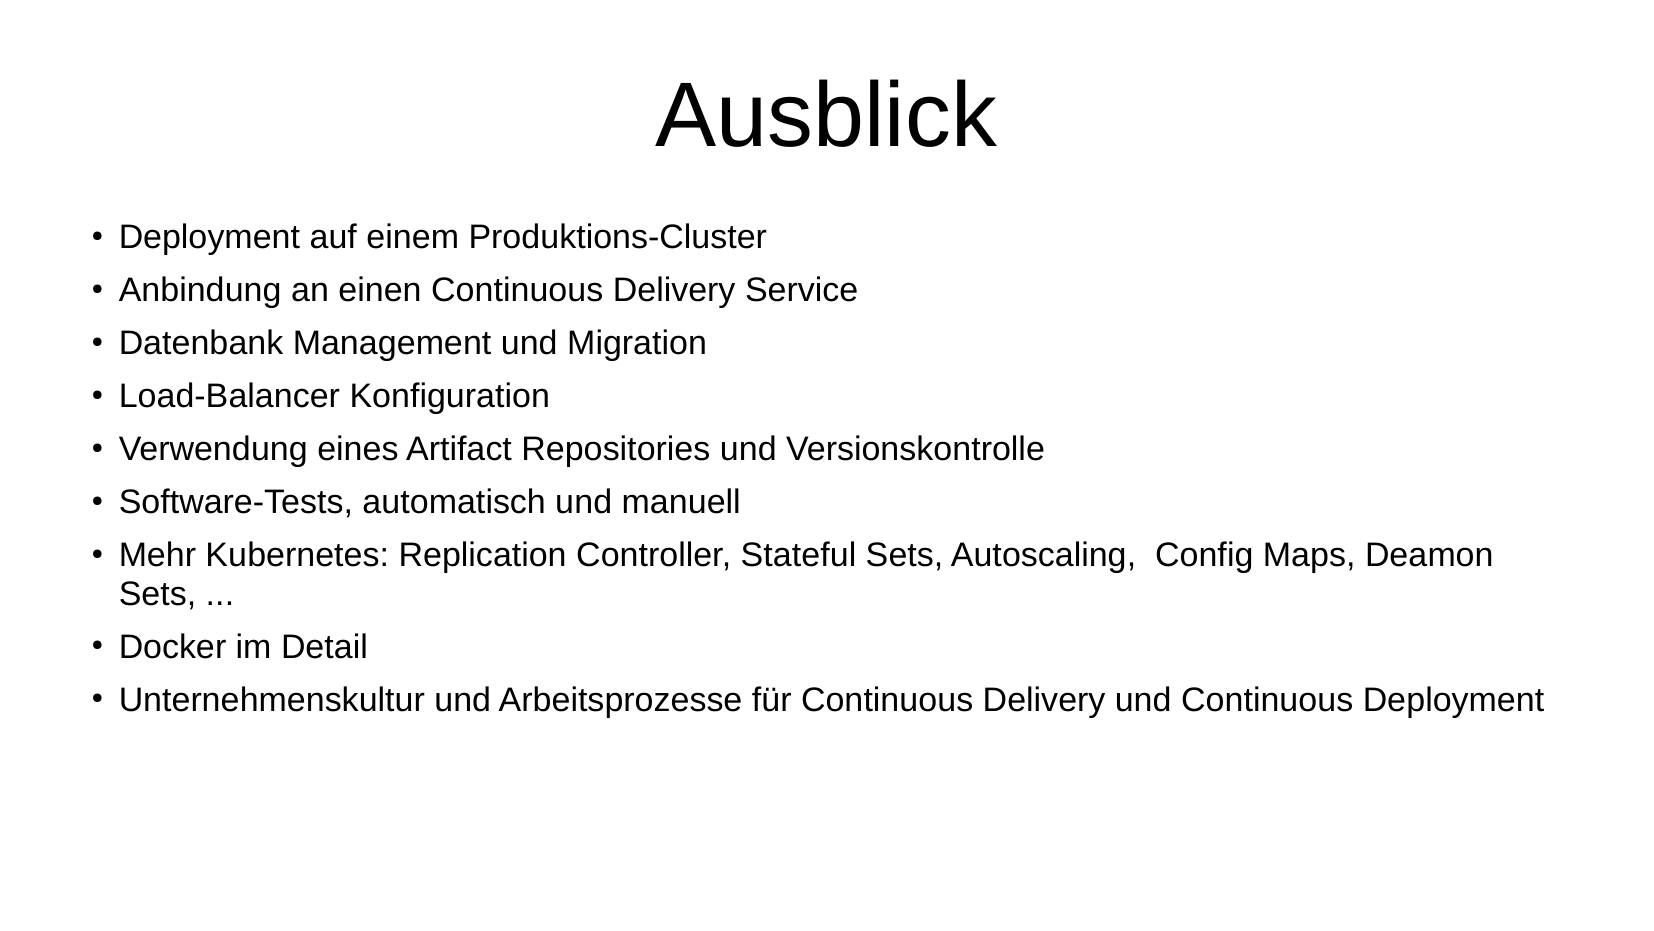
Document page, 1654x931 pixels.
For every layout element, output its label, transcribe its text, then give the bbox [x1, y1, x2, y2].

list Deployment auf einem Produktions-Cluster Anbindung an einen Continuous Delivery Service Datenbank Management und Migration Load-Balancer Konfiguration Verwendung eines Artifact Repositories und Versionskontrolle Software-Tests, automatisch und manuell Mehr Kubernetes: Replication Controller, Stateful Sets, Autoscaling, Config Maps, Deamon Sets, ... Docker im Detail Unternehmenskultur und Arbeitsprozesse für Continuous Delivery und Continuous Deployment [82, 217, 1571, 758]
title Ausblick [82, 37, 1571, 193]
